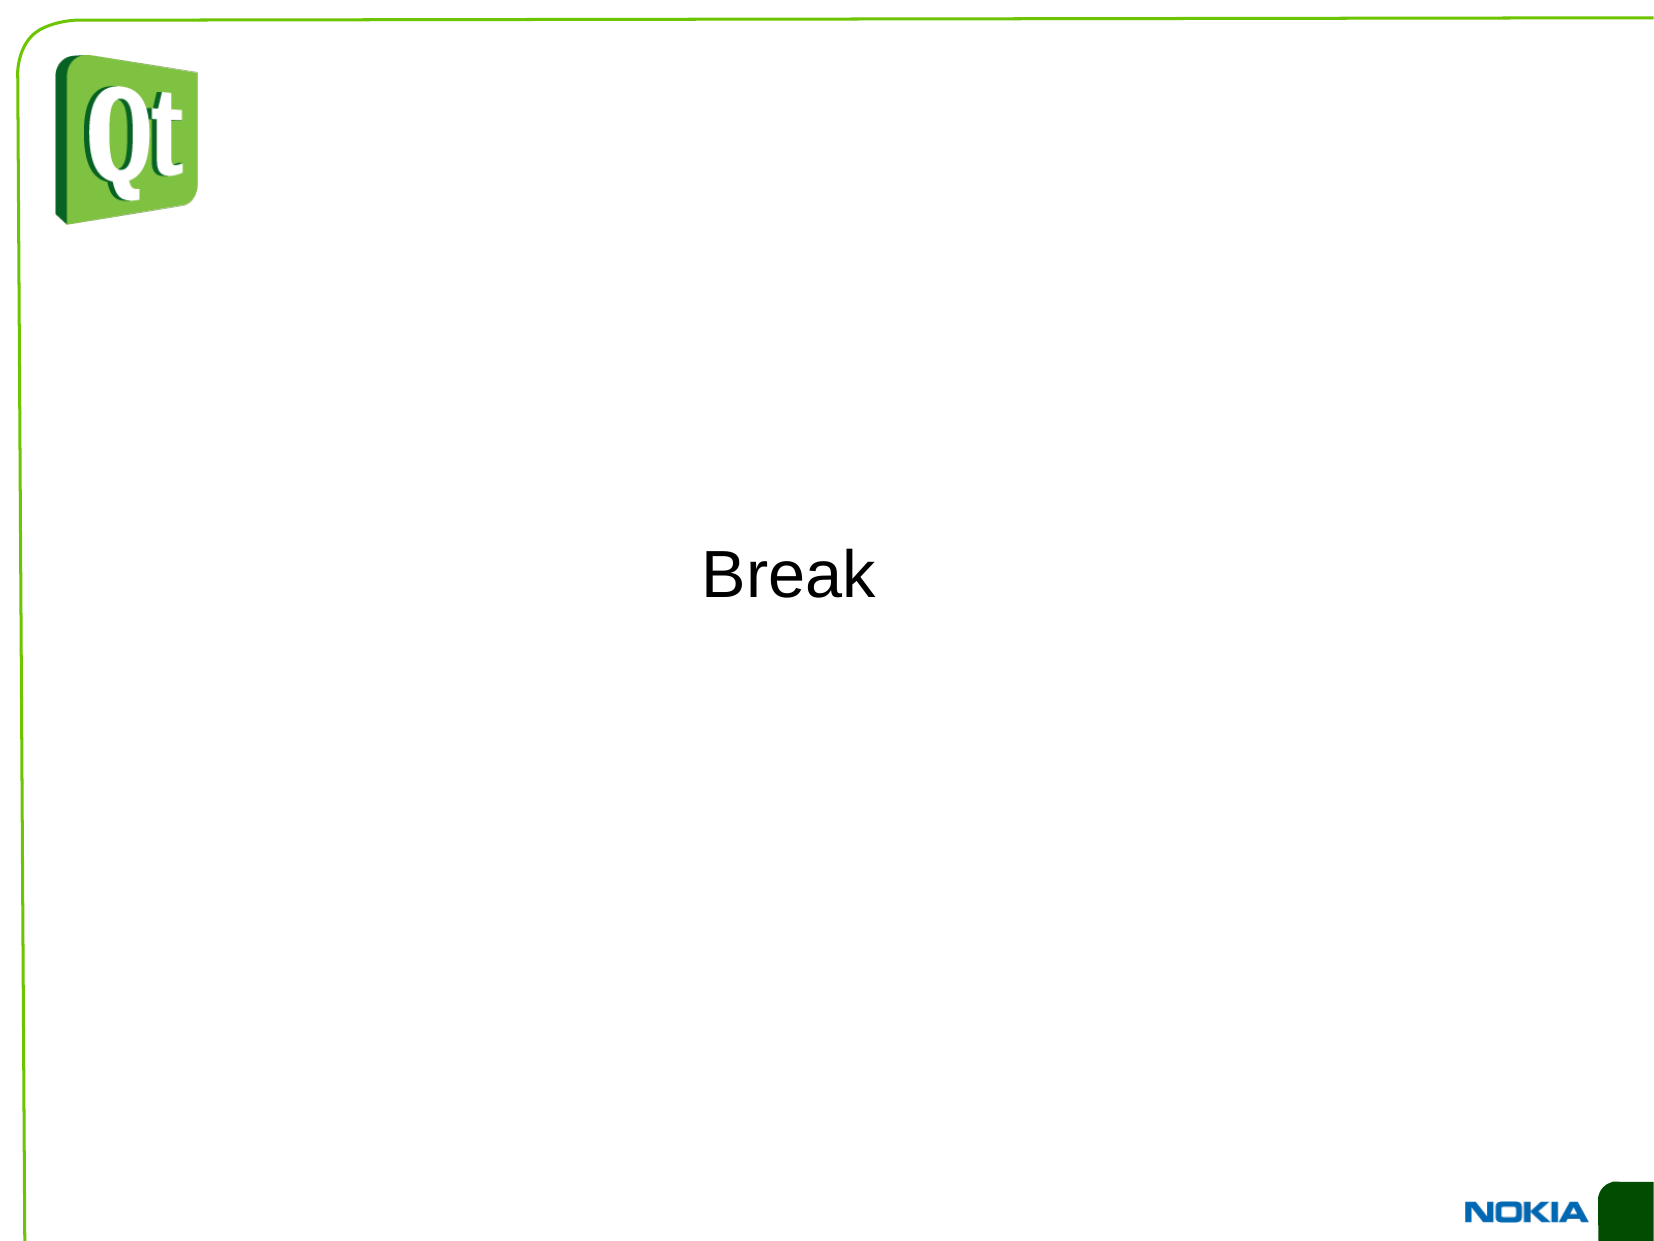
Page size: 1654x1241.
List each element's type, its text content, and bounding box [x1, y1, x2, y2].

picture [1465, 1201, 1589, 1223]
picture [55, 55, 198, 225]
subtitle Break [251, 49, 1327, 1100]
